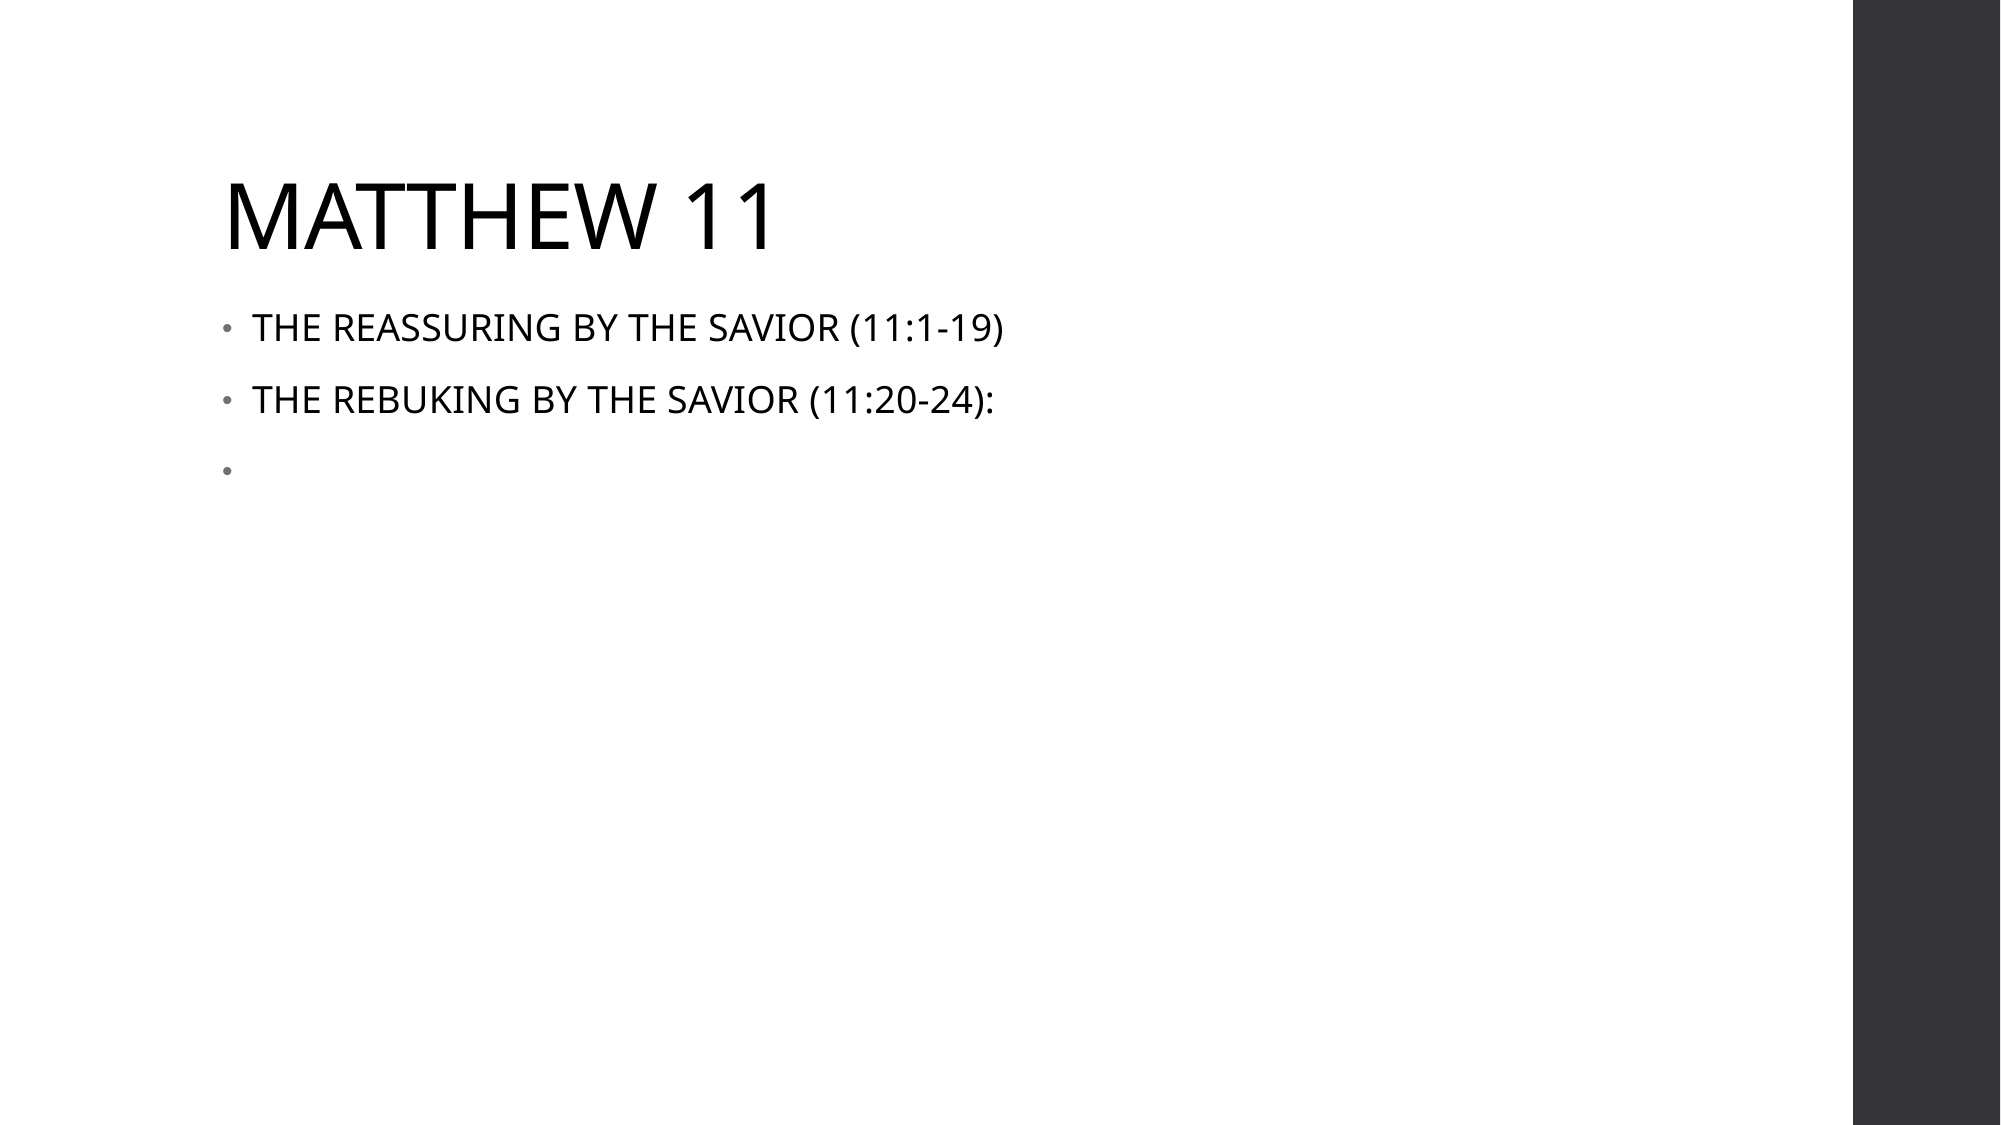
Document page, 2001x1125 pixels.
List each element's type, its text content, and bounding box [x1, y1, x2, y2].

list THE REASSURING BY THE SAVIOR (11:1-19) THE REBUKING BY THE SAVIOR (11:20-24): [206, 299, 1617, 1014]
title MATTHEW 11 [206, 60, 1797, 278]
